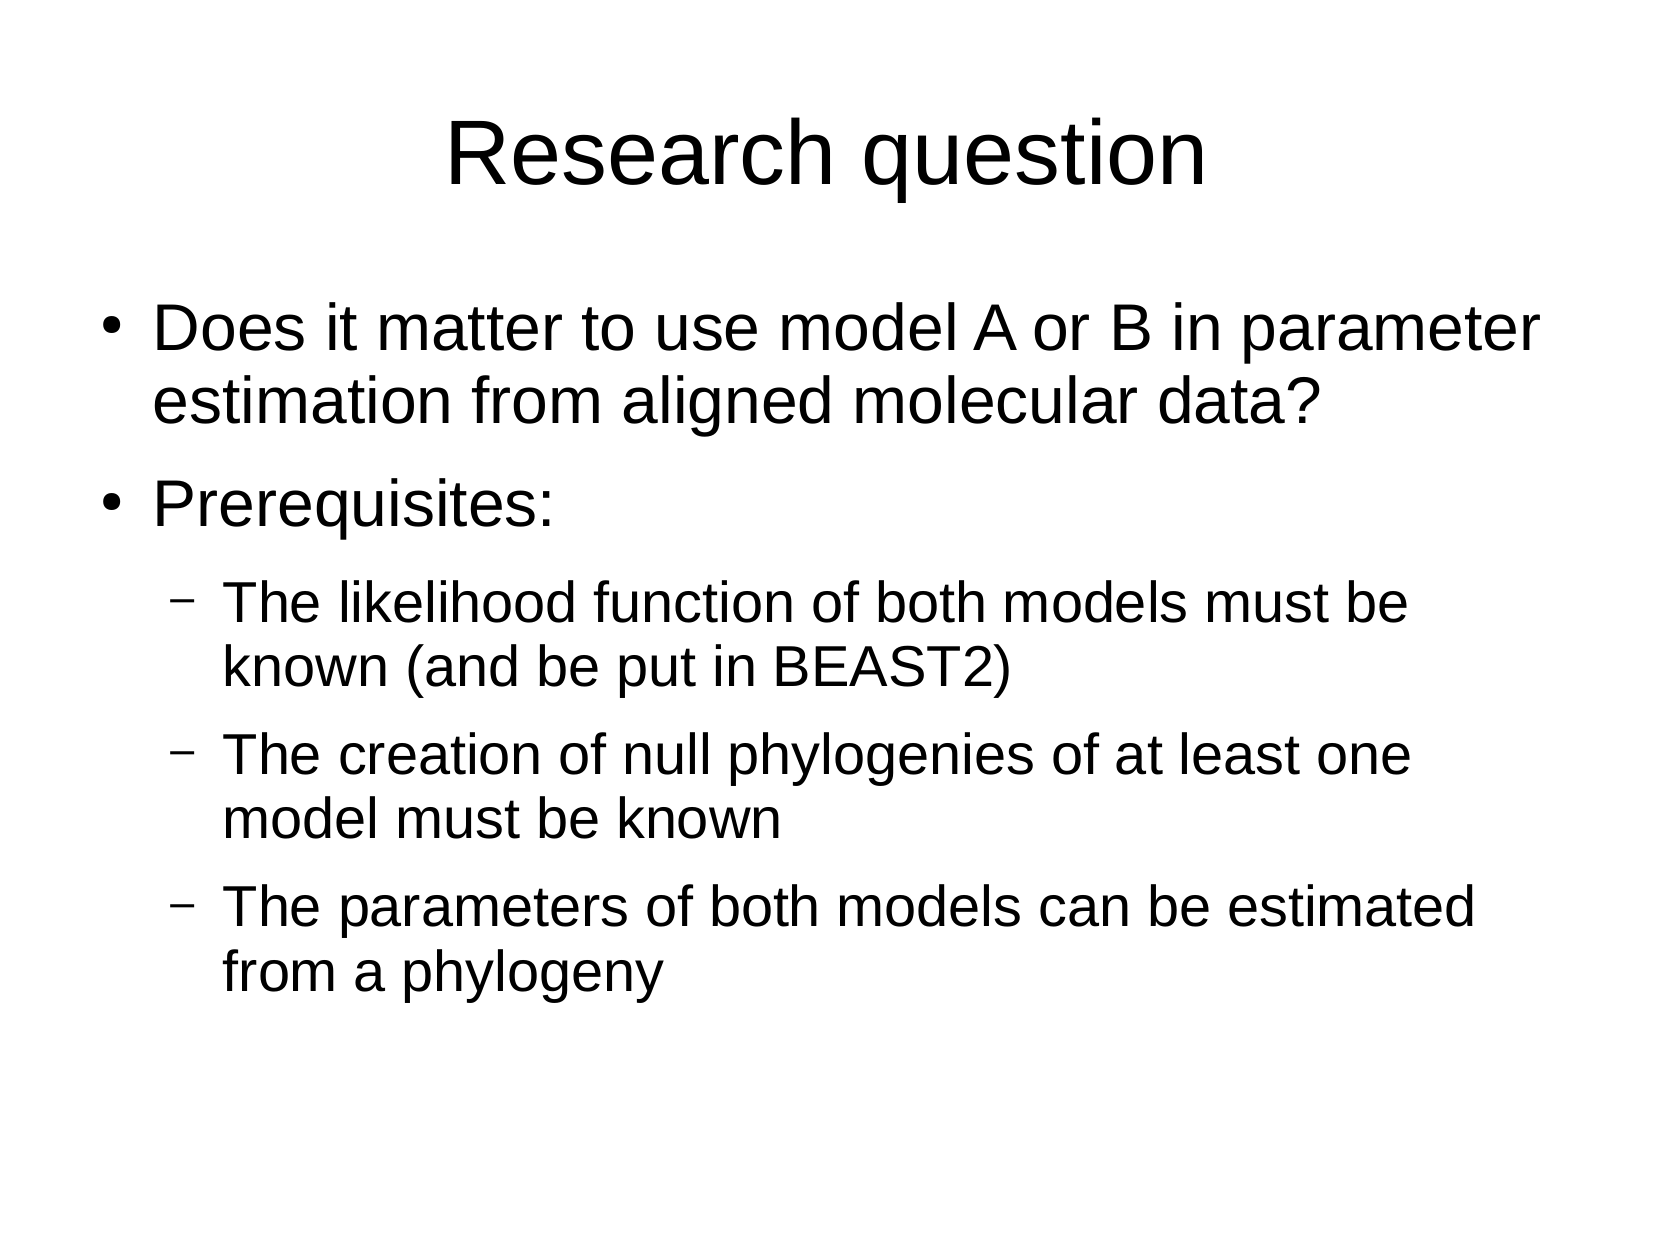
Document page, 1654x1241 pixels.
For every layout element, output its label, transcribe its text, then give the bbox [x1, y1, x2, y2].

list Does it matter to use model A or B in parameter estimation from aligned molecular data? Prerequisites: The likelihood function of both models must be known (and be put in BEAST2) The creation of null phylogenies of at least one model must be known The parameters of both models can be estimated from a phylogeny [82, 290, 1571, 1010]
title Research question [82, 49, 1571, 257]
